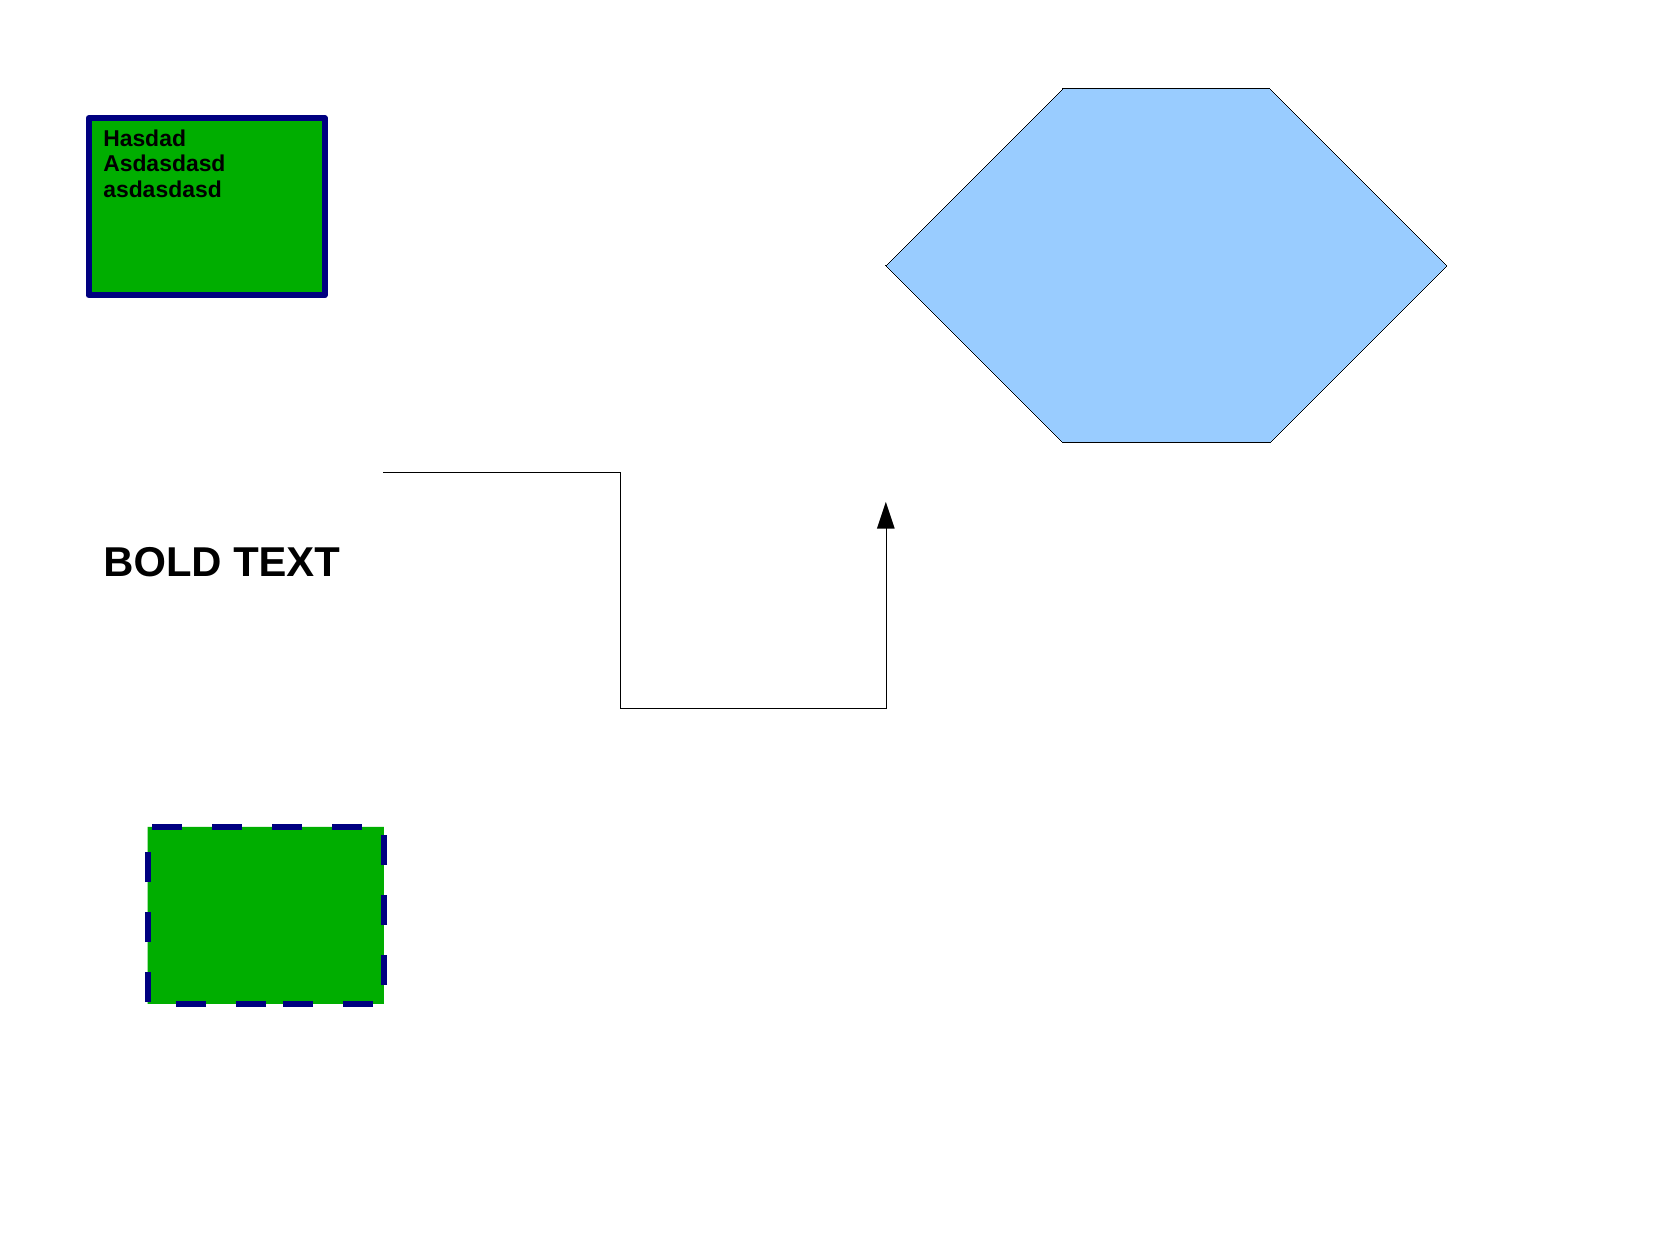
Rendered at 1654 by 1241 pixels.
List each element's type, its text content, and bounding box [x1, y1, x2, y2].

text_box [885, 88, 1447, 443]
text_box Hasdad Asdasdasd asdasdasd [88, 118, 325, 296]
text_box BOLD TEXT [88, 531, 443, 739]
text_box [147, 826, 384, 1004]
